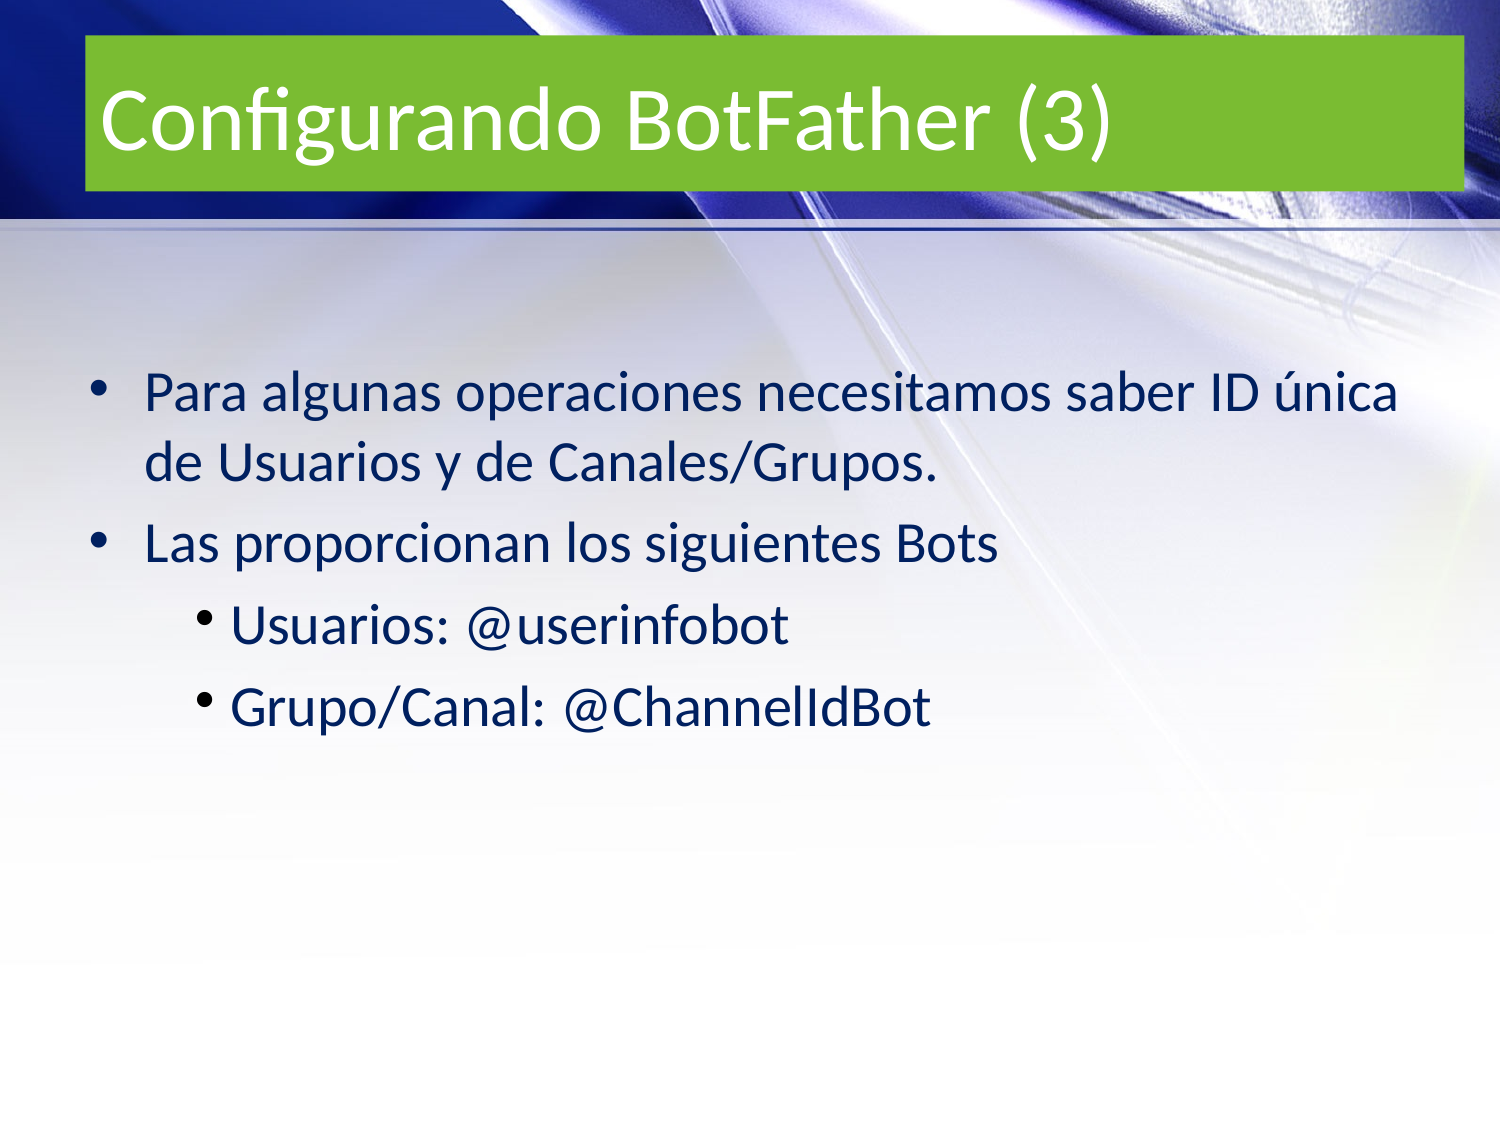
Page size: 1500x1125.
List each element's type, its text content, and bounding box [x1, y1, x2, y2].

text_box Para algunas operaciones necesitamos saber ID única de Usuarios y de Canales/Grupos. Las proporcionan los siguientes Bots Usuarios: @userinfobot Grupo/Canal: @ChannelIdBot [73, 345, 1424, 989]
text_box Configurando BotFather (3) [85, 35, 1465, 192]
picture [0, 0, 1500, 1125]
